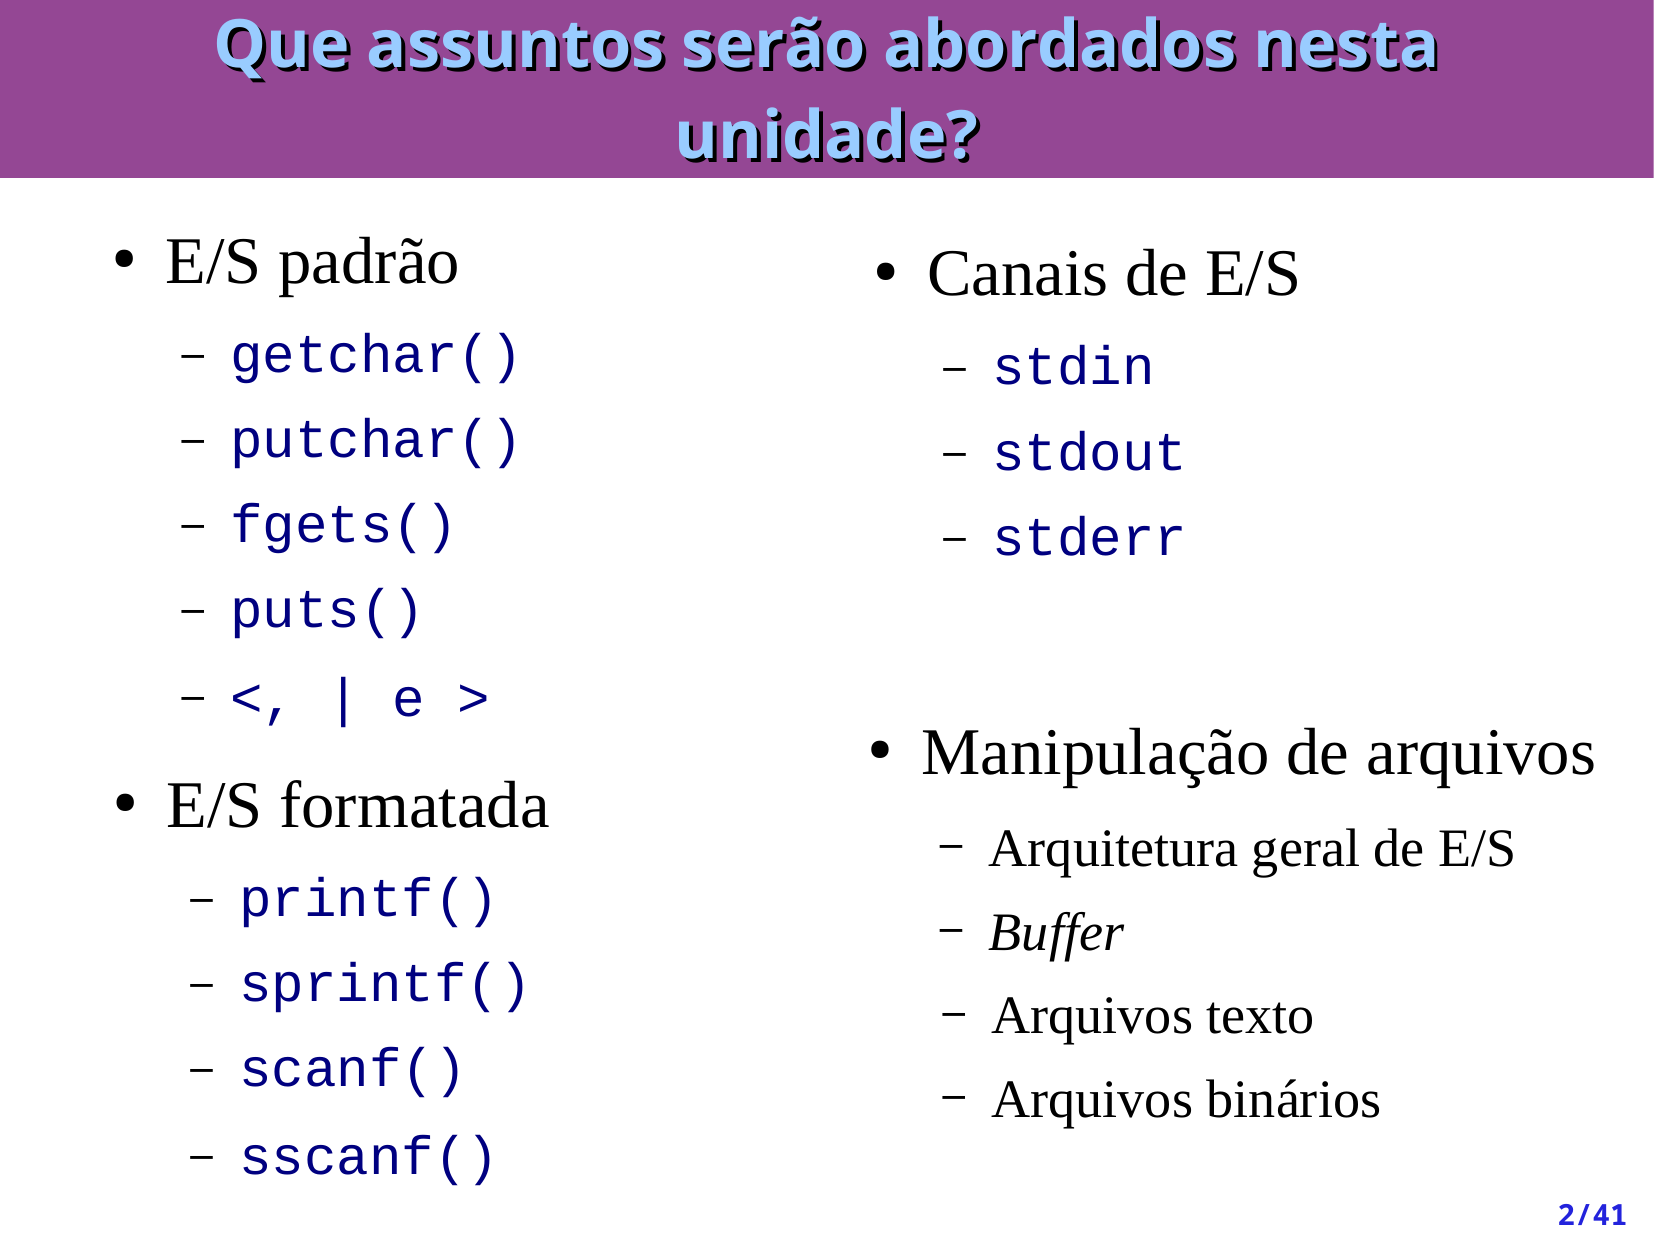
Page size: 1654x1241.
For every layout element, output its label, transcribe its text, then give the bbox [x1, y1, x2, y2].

list Canais de E/S stdin stdout stderr [856, 236, 1447, 714]
list E/S formatada printf() sprintf() scanf() sscanf() [95, 767, 745, 1193]
list Manipulação de arquivos Arquitetura geral de E/S Buffer Arquivos texto Arquivos binários [850, 714, 1625, 1170]
title Que assuntos serão abordados nesta unidade? [82, 0, 1571, 176]
list E/S padrão getchar() putchar() fgets() puts() <, | e > [94, 223, 715, 734]
